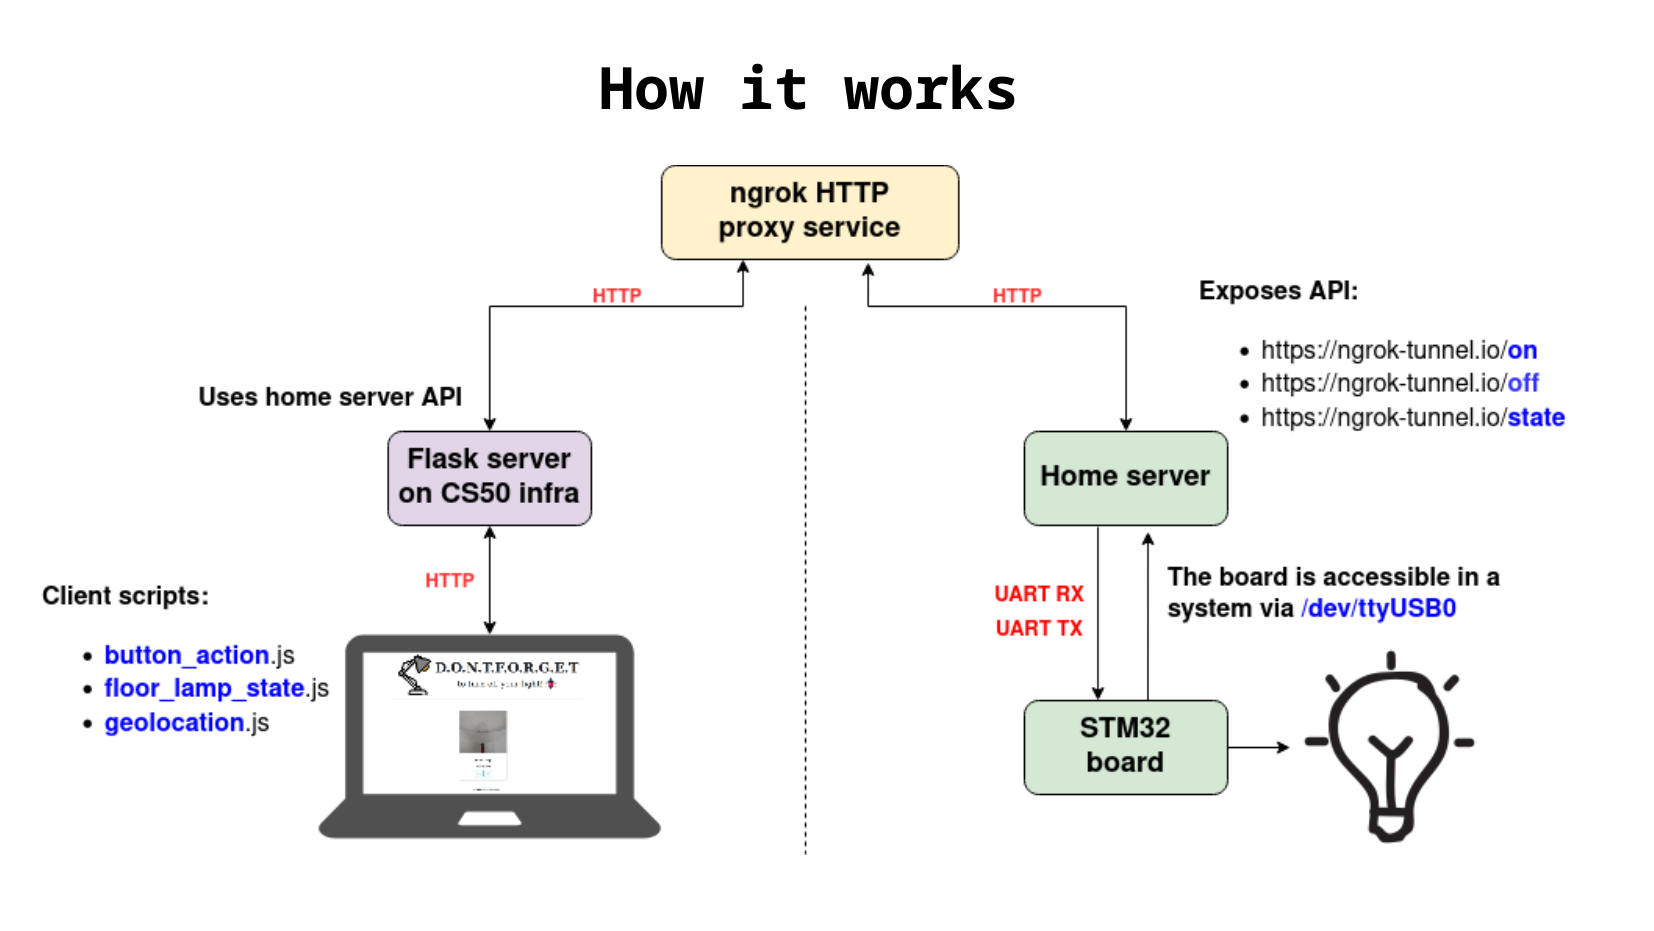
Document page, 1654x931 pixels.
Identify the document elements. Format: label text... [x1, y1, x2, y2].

picture [39, 165, 1604, 856]
text_box How it works [585, 39, 1035, 121]
